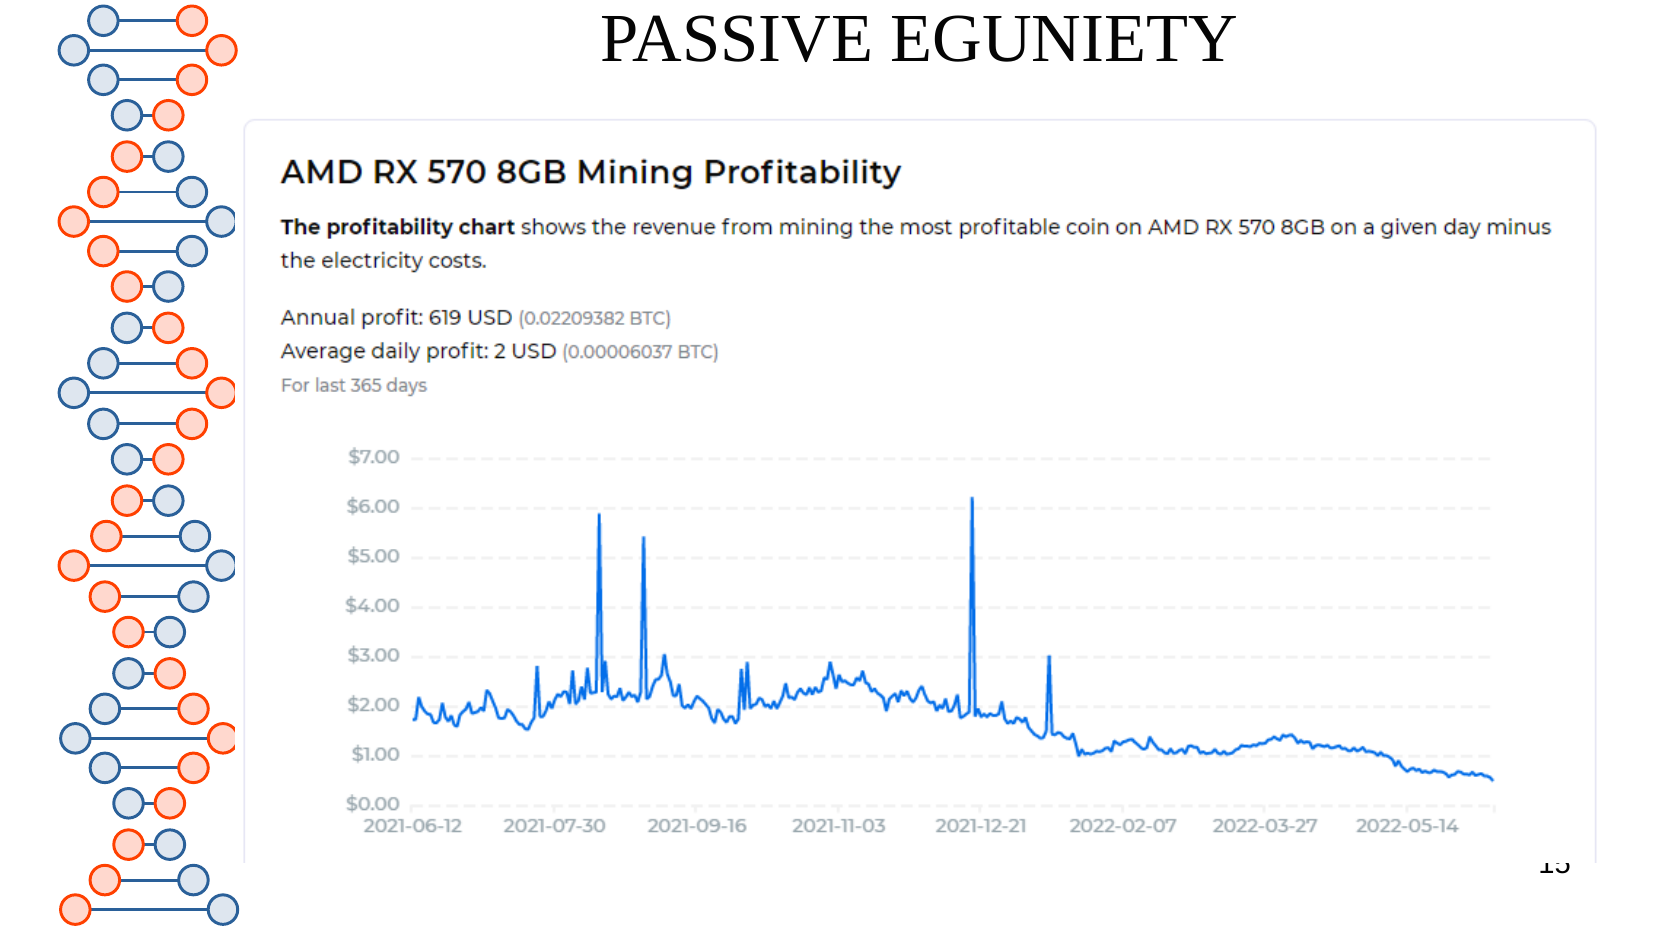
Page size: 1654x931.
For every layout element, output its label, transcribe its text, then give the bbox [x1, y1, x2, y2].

title PASSIVE EGUNIETY [262, 0, 1592, 77]
picture [235, 112, 1601, 863]
